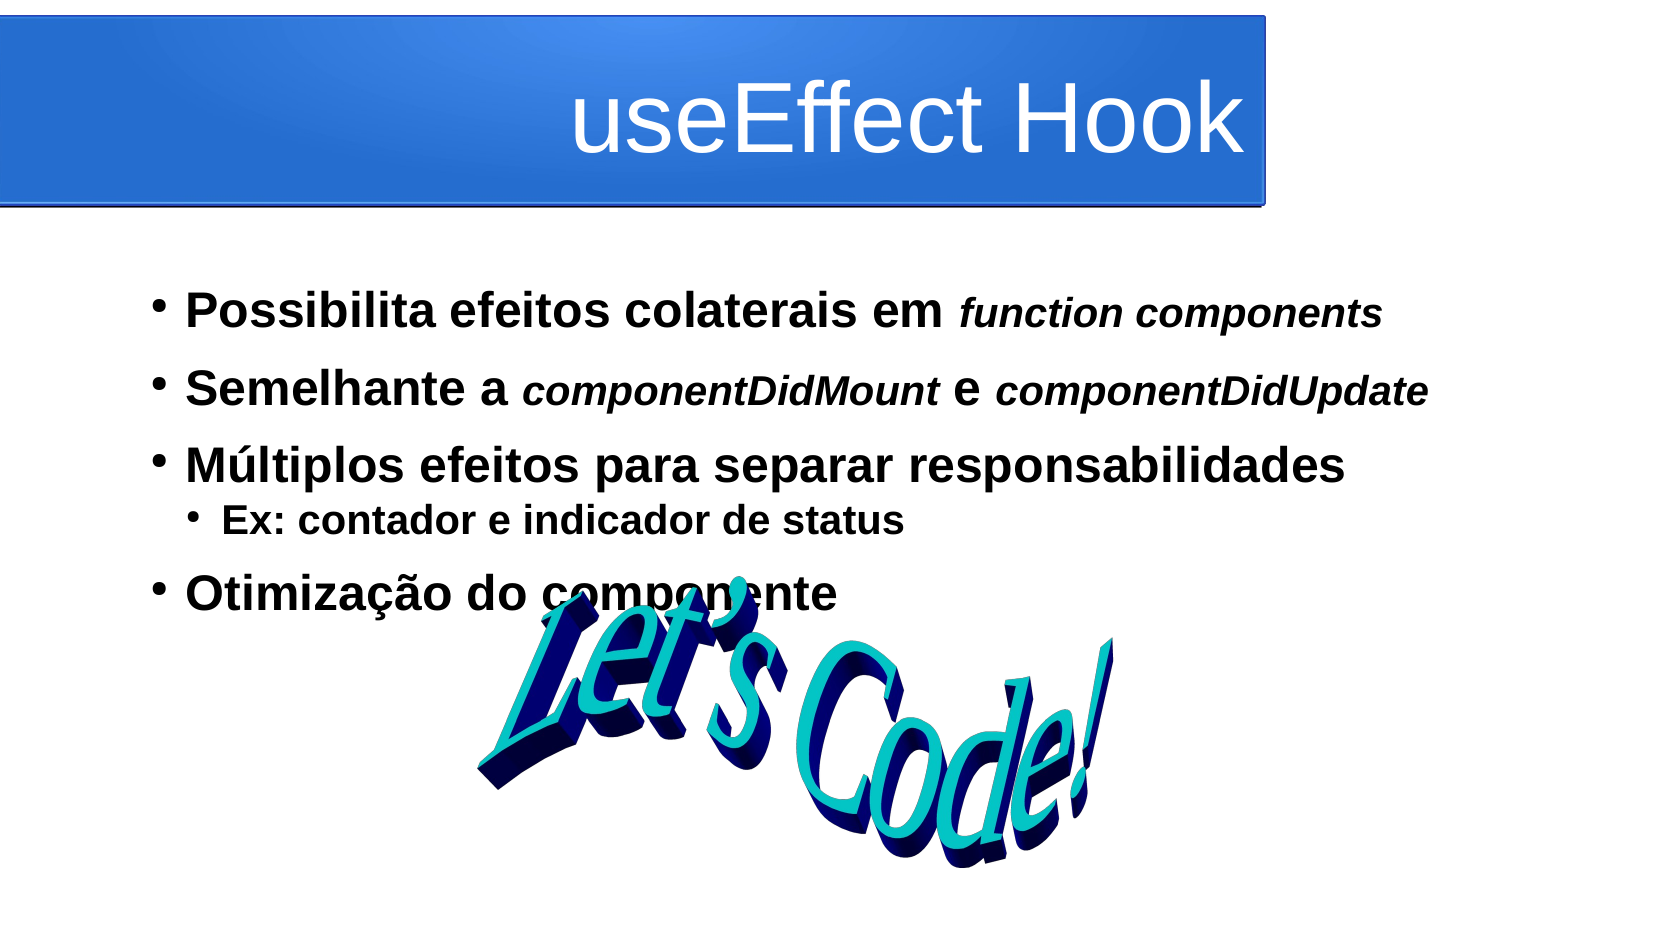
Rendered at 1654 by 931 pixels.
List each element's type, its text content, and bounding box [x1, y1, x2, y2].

picture [0, 13, 1269, 211]
text_box useEffect Hook [554, 44, 1270, 180]
text_box Possibilita efeitos colaterais em function components Semelhante a componentDidMount e componentDidUpdate Múltiplos efeitos para separar responsabilidades Ex: contador e indicador de status Otimização do componente [135, 270, 1500, 628]
